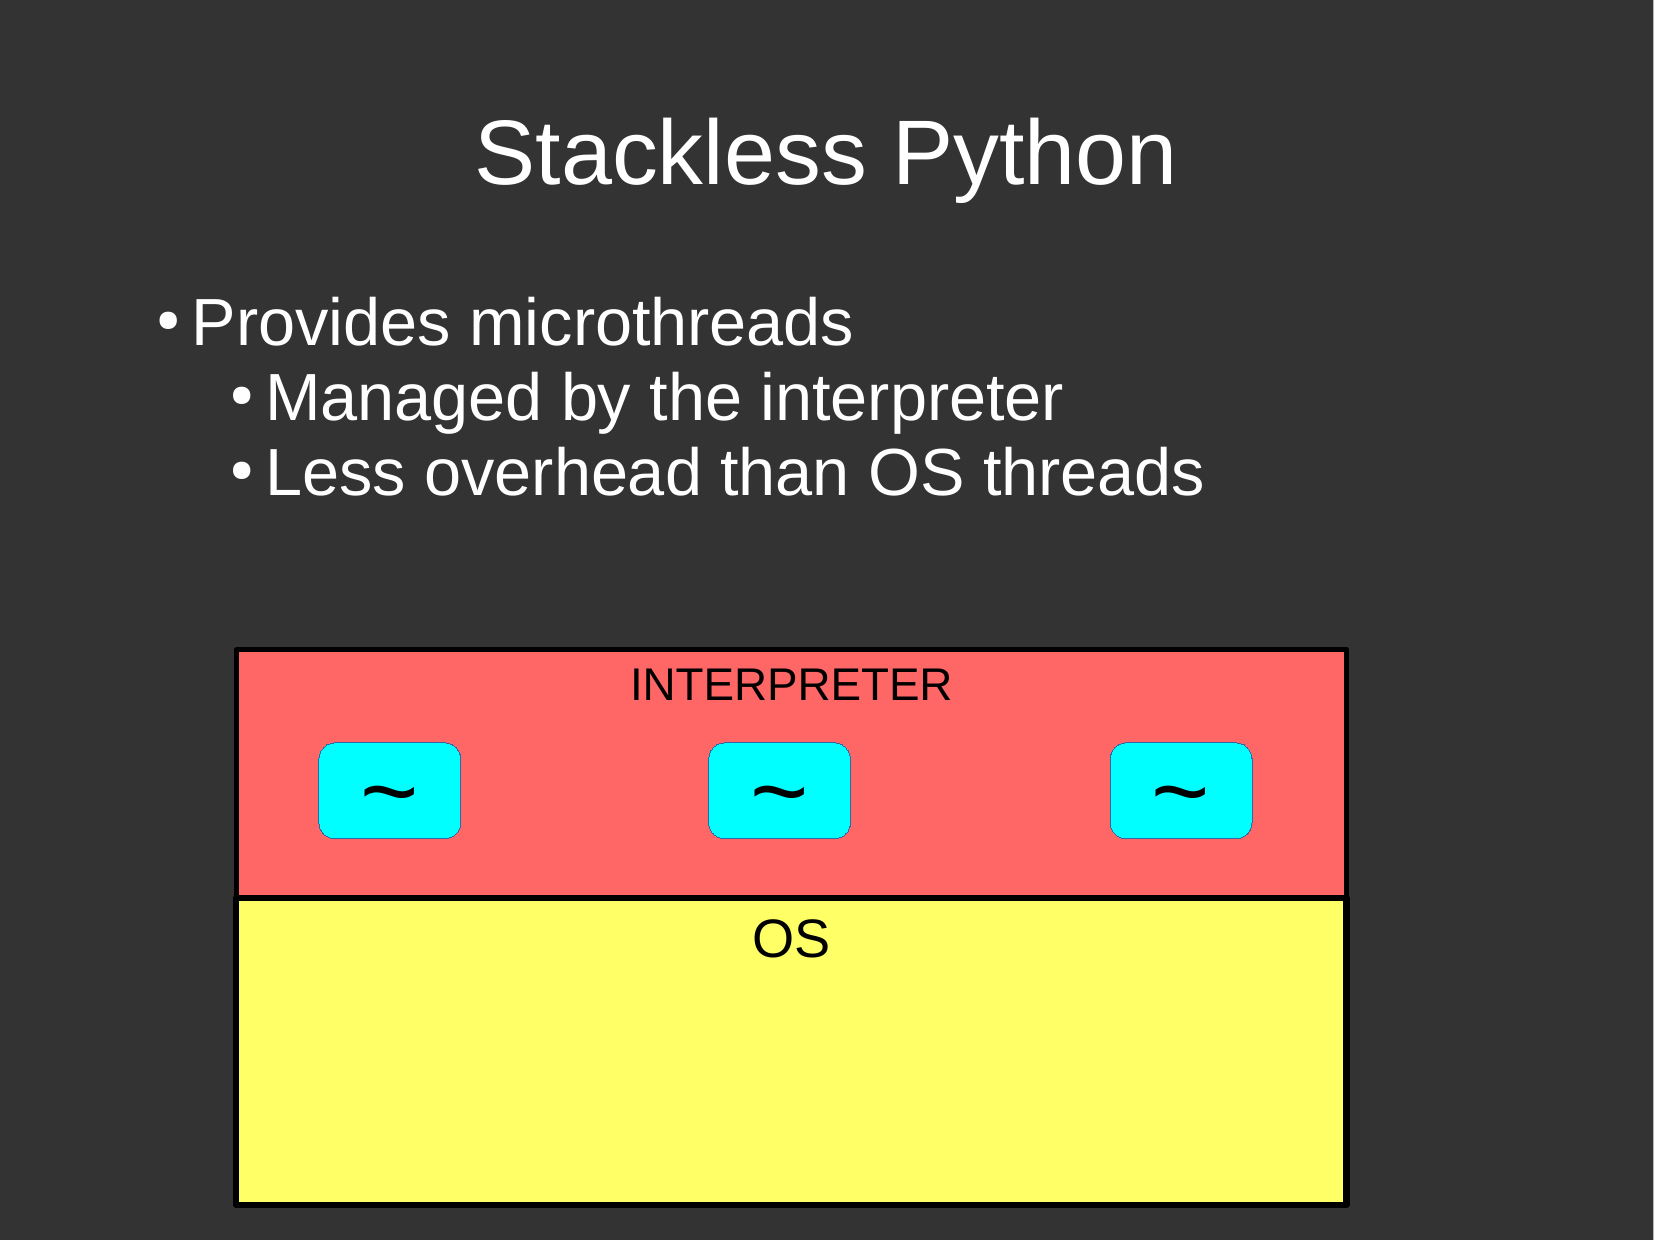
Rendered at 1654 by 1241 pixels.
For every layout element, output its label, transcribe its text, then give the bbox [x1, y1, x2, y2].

text_box ~ [318, 742, 461, 839]
text_box ~ [1110, 742, 1253, 839]
text_box OS [236, 898, 1347, 1205]
text_box Provides microthreads Managed by the interpreter Less overhead than OS threads [82, 37, 1571, 757]
text_box INTERPRETER [236, 649, 1347, 898]
text_box ~ [708, 742, 851, 839]
